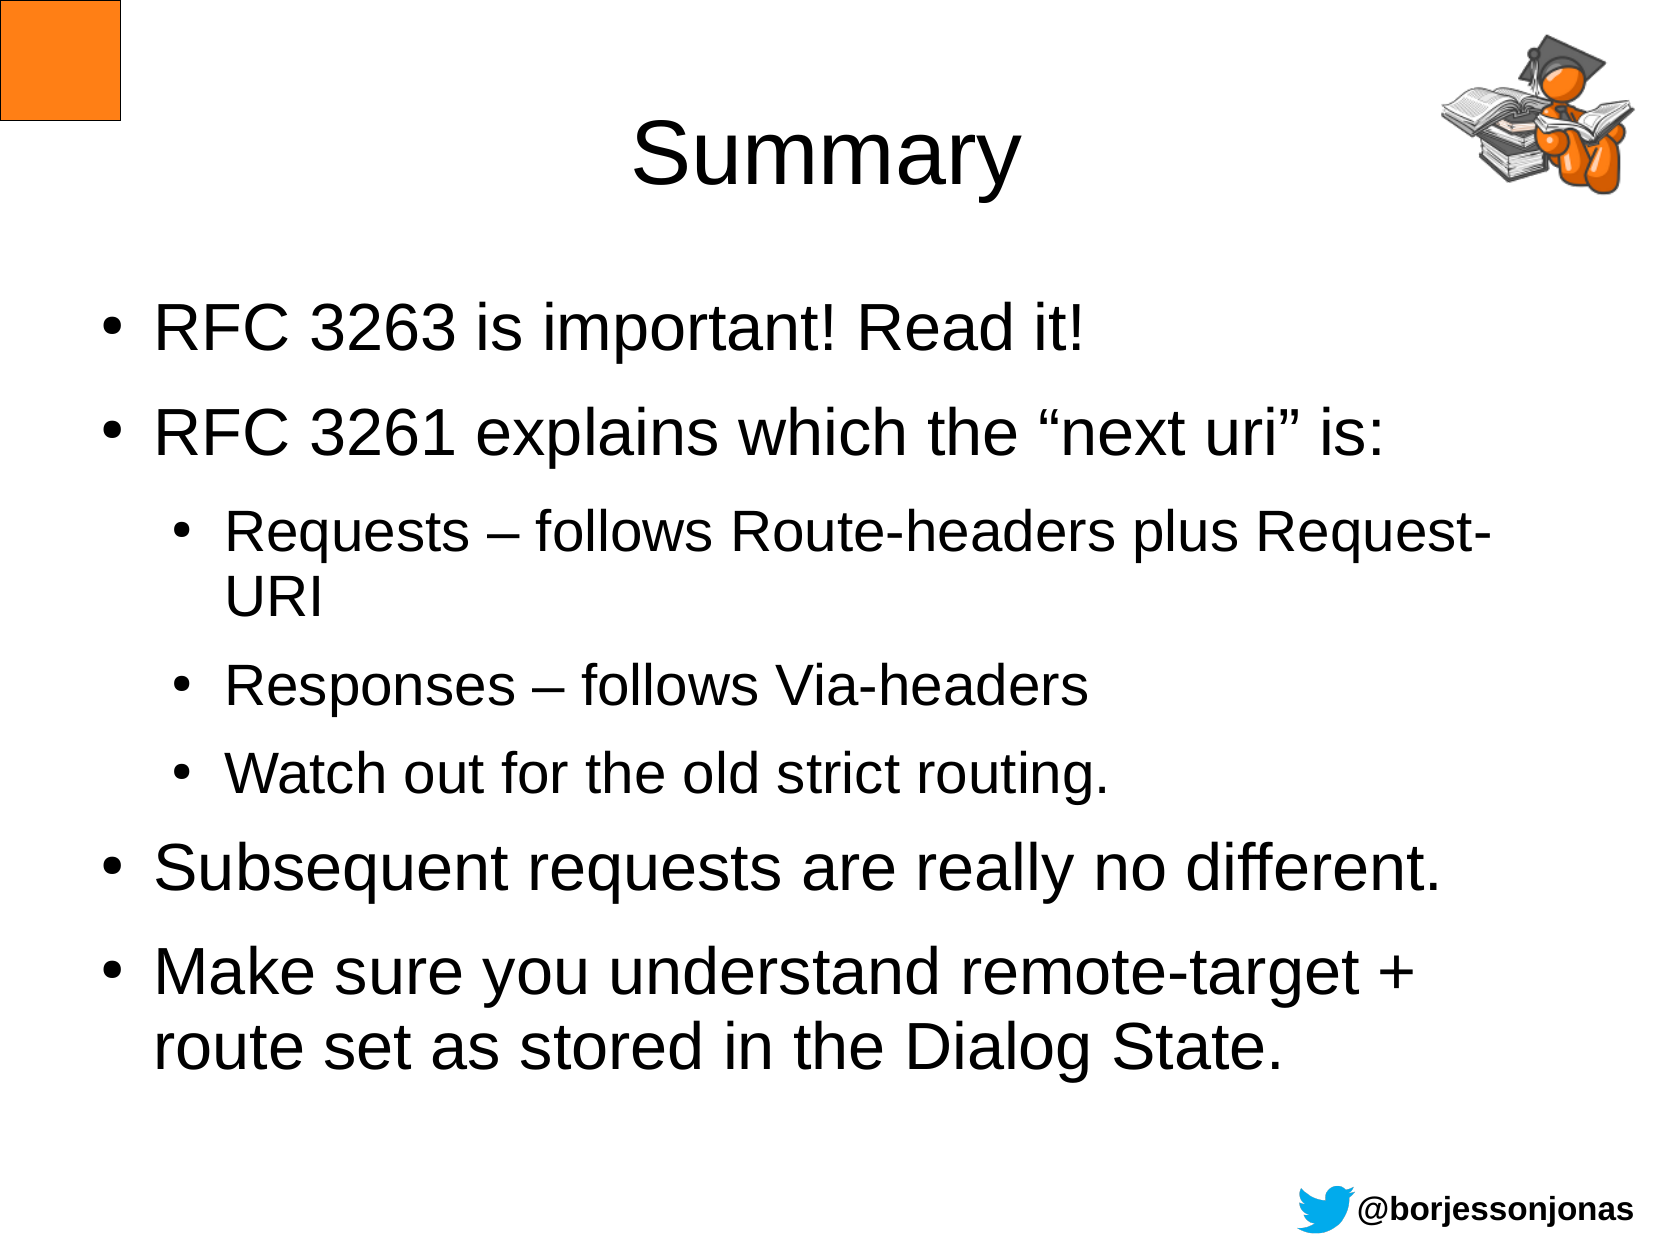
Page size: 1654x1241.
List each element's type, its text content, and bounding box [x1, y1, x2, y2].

picture [1277, 1160, 1375, 1241]
title Summary [82, 49, 1571, 257]
picture [1440, 18, 1636, 214]
list RFC 3263 is important! Read it! RFC 3261 explains which the “next uri” is: Requests – follows Route-headers plus Request-URI Responses – follows Via-headers Watch out for the old strict routing. Subsequent requests are really no different. Make sure you understand remote-target + route set as stored in the Dialog State. [82, 290, 1571, 1109]
